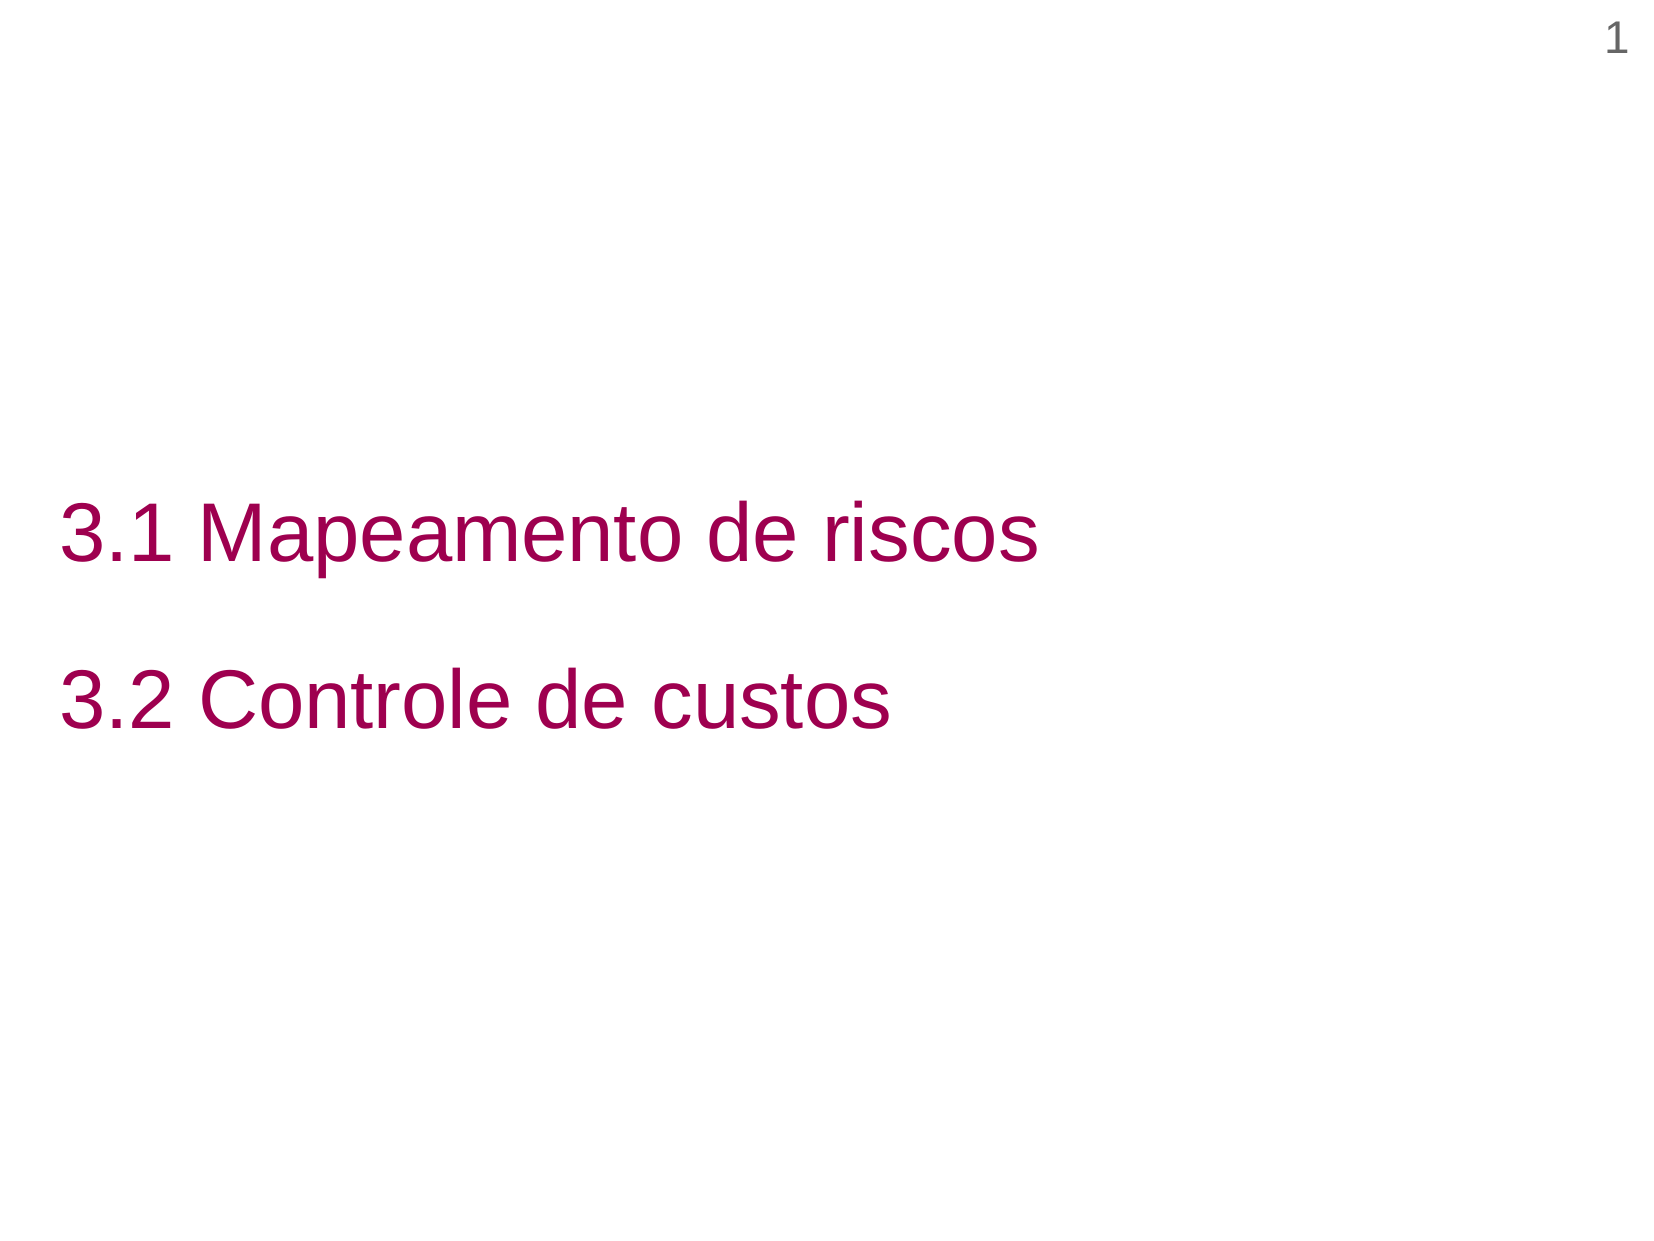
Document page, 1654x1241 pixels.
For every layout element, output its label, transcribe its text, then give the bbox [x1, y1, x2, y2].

title 3.1 Mapeamento de riscos 3.2 Controle de custos [59, 29, 1595, 1211]
